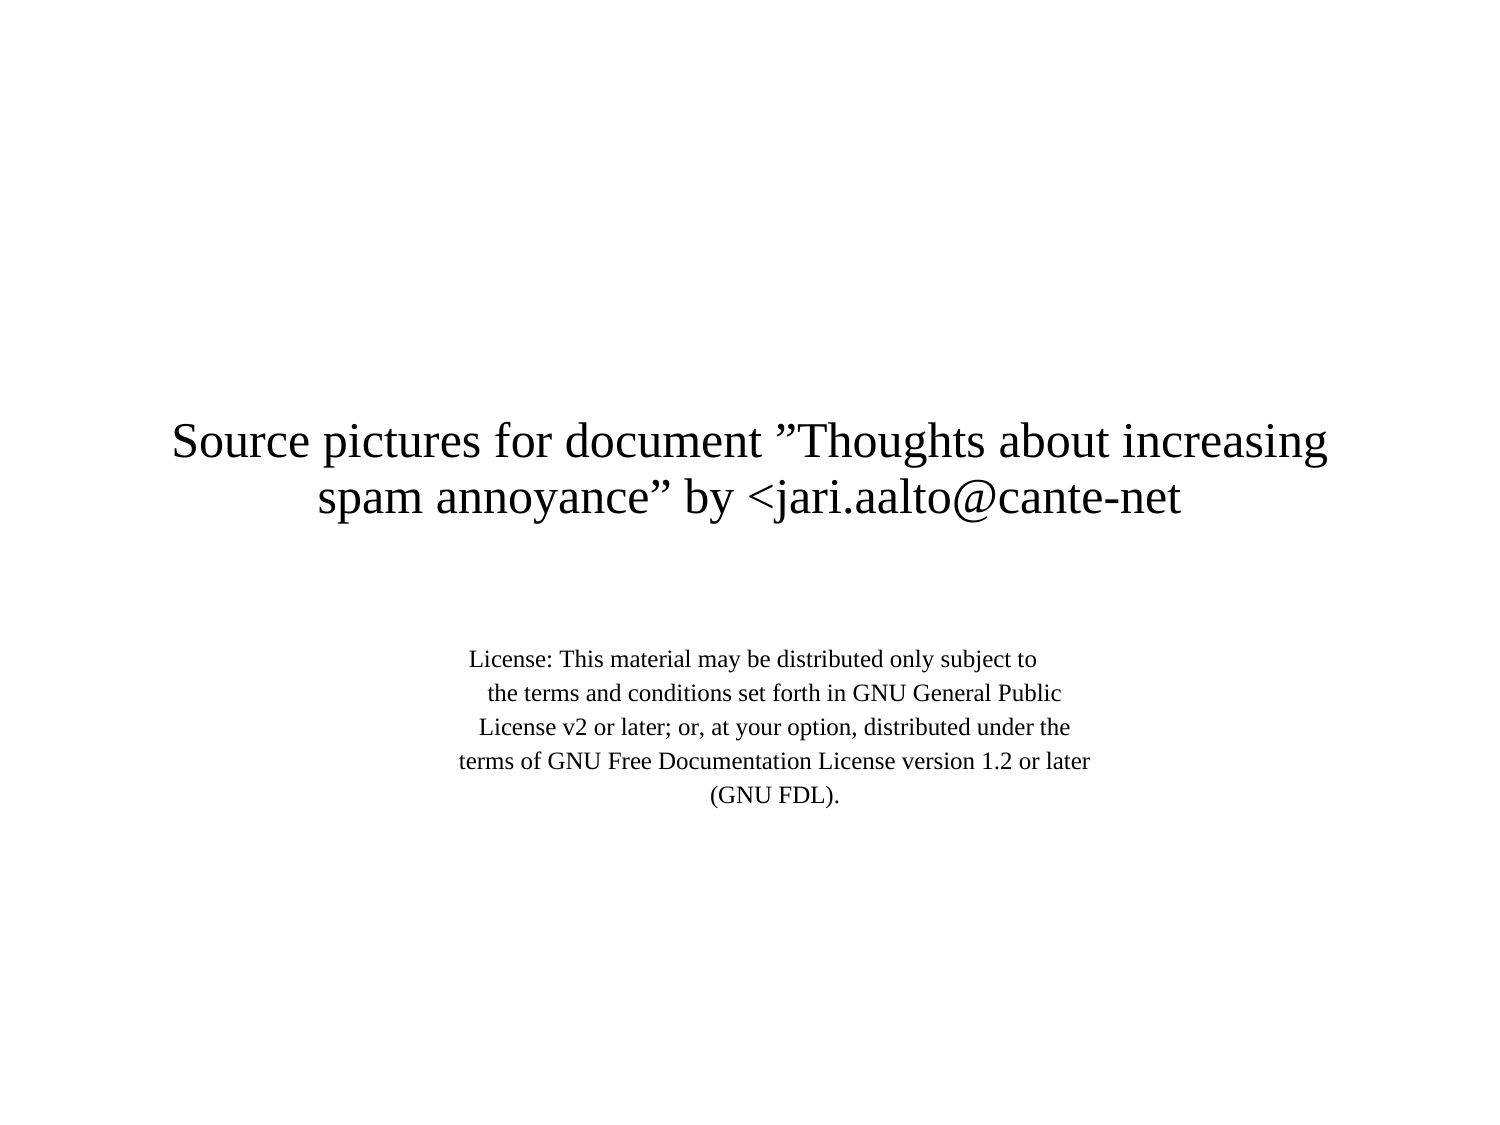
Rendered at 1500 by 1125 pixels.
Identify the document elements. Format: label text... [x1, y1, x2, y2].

subtitle License: This material may be distributed only subject to the terms and conditions set forth in GNU General Public License v2 or later; or, at your option, distributed under the terms of GNU Free Documentation License version 1.2 or later (GNU FDL). [225, 637, 1276, 926]
title Source pictures for document ”Thoughts about increasing spam annoyance” by <jari.aalto@cante-net [112, 374, 1388, 563]
